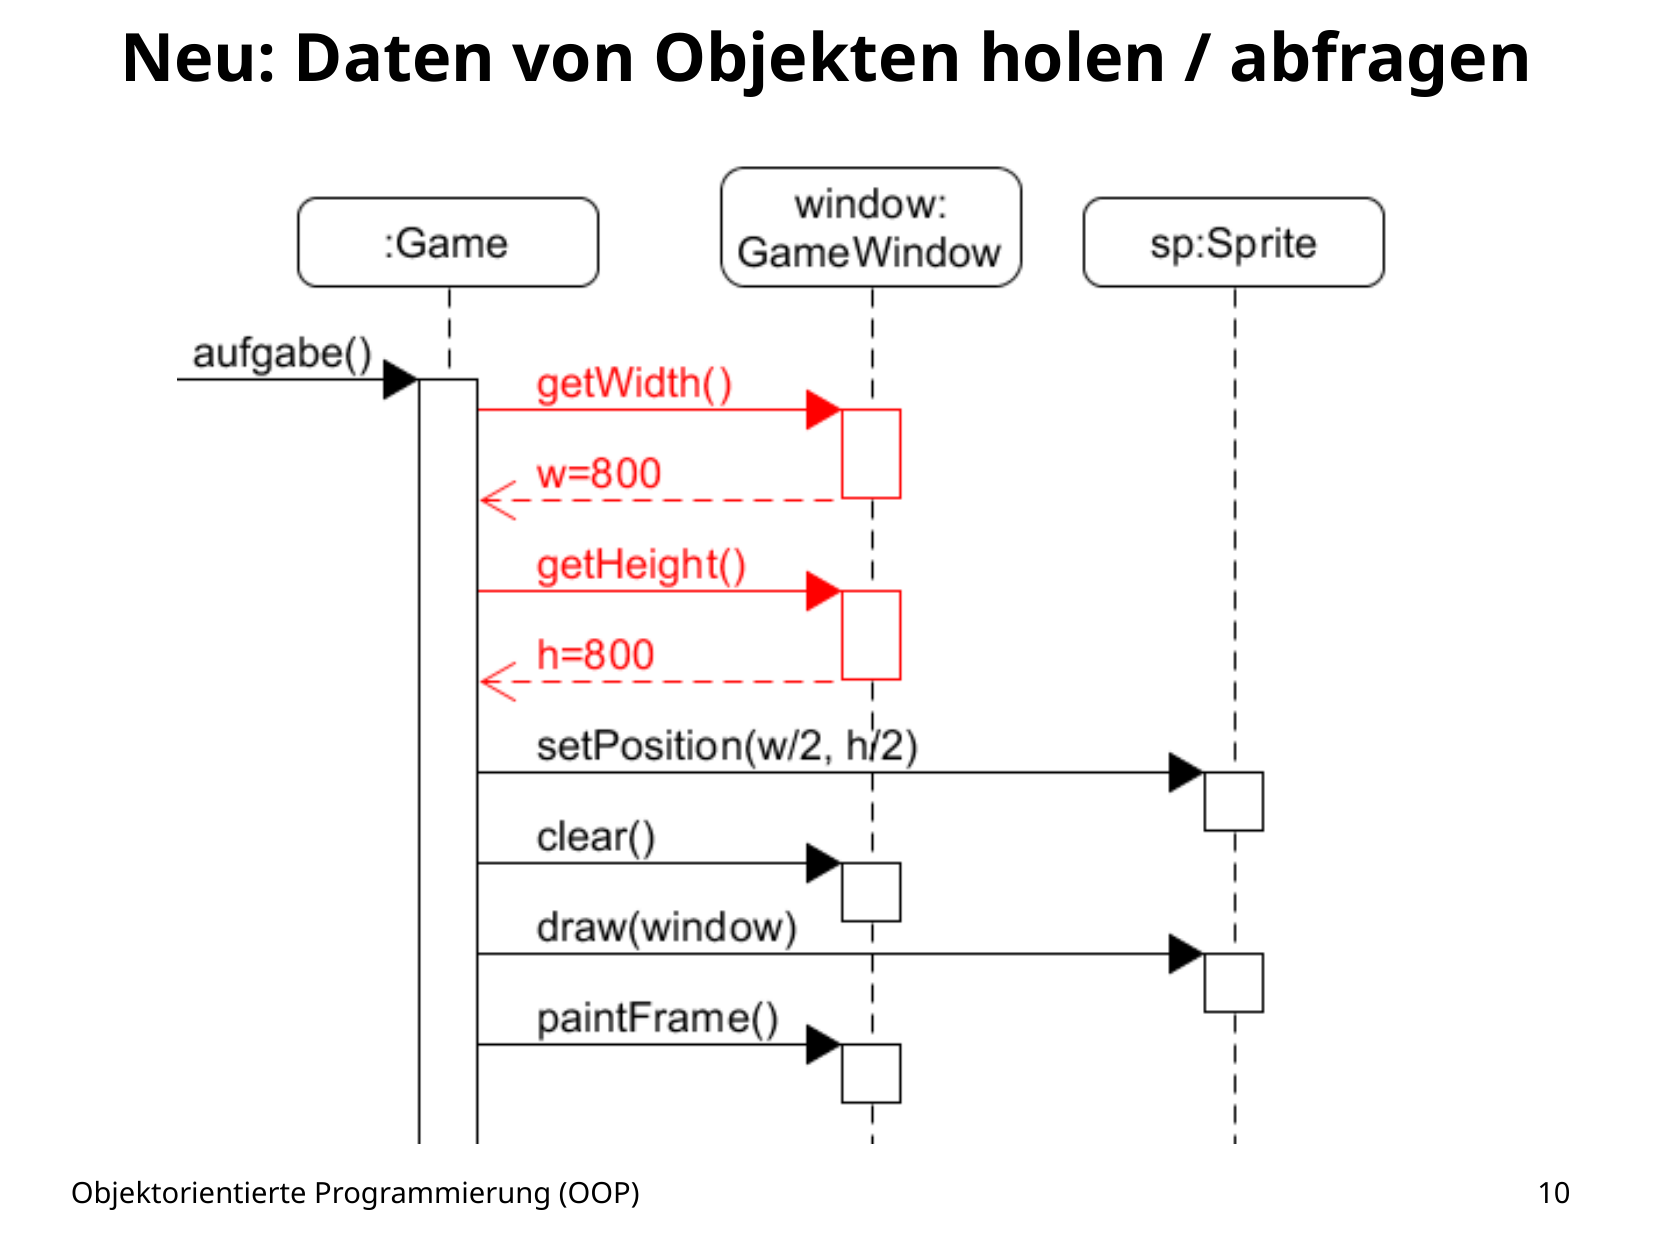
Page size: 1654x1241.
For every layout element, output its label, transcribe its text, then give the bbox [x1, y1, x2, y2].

picture [177, 165, 1388, 1144]
title Neu: Daten von Objekten holen / abfragen [0, 5, 1654, 107]
